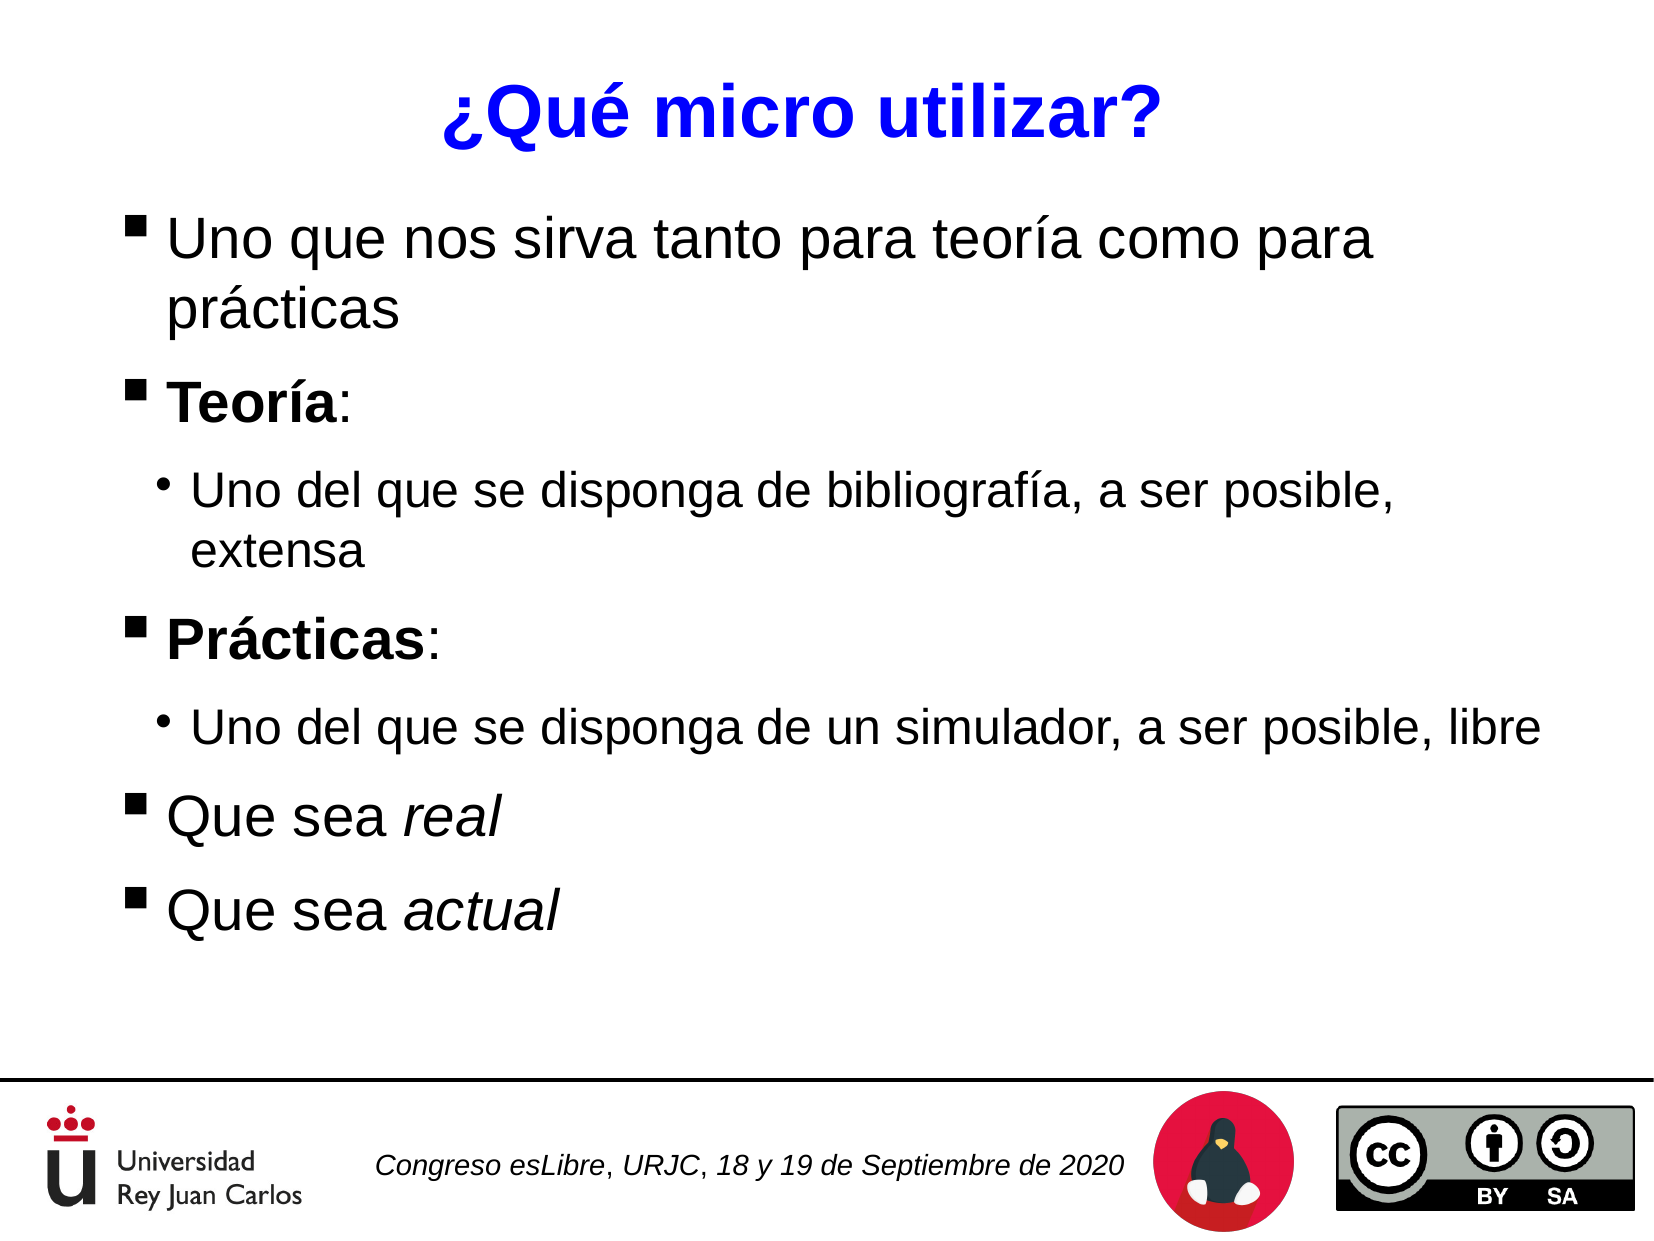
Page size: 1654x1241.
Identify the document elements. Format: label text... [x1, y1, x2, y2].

text_box Uno que nos sirva tanto para teoría como para prácticas Teoría: Uno del que se disponga de bibliografía, a ser posible, extensa Prácticas: Uno del que se disponga de un simulador, a ser posible, libre Que sea real Que sea actual [104, 192, 1590, 1065]
text_box Congreso esLibre, URJC, 18 y 19 de Septiembre de 2020 [359, 1139, 1153, 1215]
picture [1153, 1091, 1294, 1232]
picture [1336, 1094, 1635, 1221]
picture [30, 1094, 315, 1220]
text_box ¿Qué micro utilizar? [142, 54, 1463, 161]
